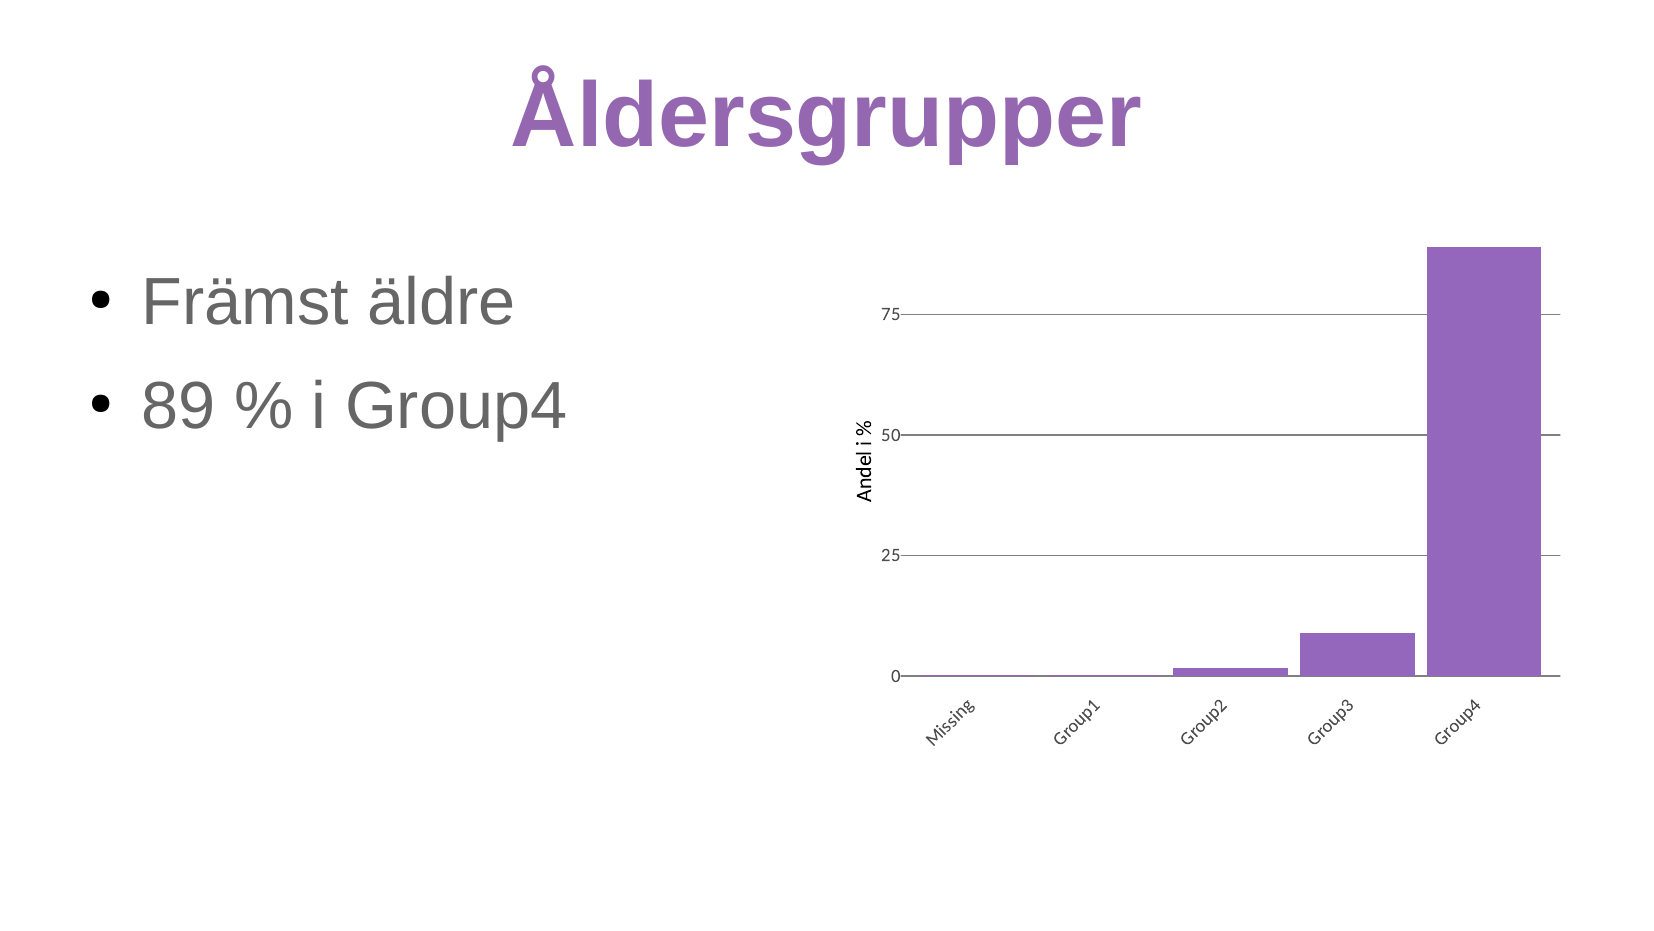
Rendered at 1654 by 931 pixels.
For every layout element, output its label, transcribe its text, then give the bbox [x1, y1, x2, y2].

picture [848, 217, 1568, 758]
title Åldersgrupper [82, 37, 1571, 193]
list Främst äldre 89 % i Group4 [71, 263, 798, 443]
